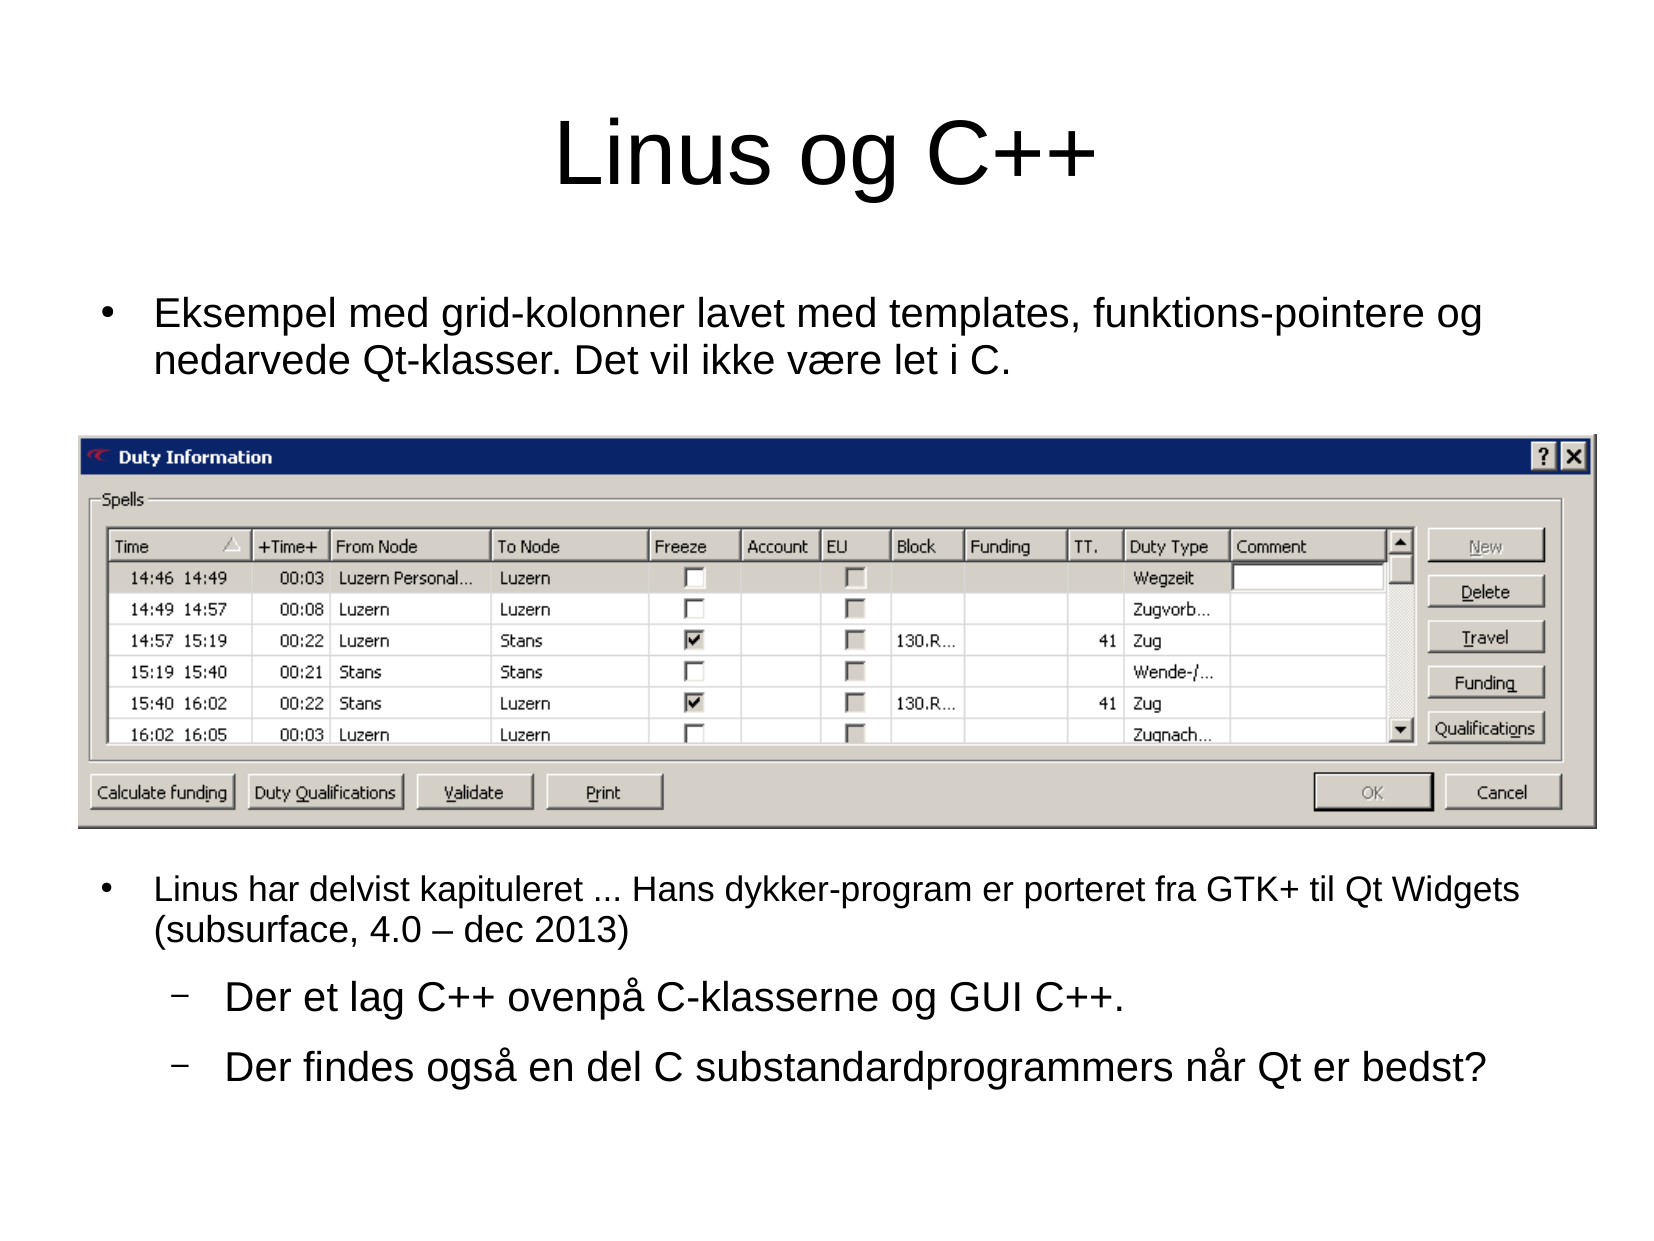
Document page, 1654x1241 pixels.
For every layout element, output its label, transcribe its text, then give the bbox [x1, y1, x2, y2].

list Eksempel med grid-kolonner lavet med templates, funktions-pointere og nedarvede Qt-klasser. Det vil ikke være let i C. Linus har delvist kapituleret ... Hans dykker-program er porteret fra GTK+ til Qt Widgets (subsurface, 4.0 – dec 2013) Der et lag C++ ovenpå C-klasserne og GUI C++. Der findes også en del C substandardprogrammers når Qt er bedst? [82, 290, 1571, 434]
title Linus og C++ [82, 49, 1571, 257]
picture [78, 434, 1597, 829]
list Eksempel med grid-kolonner lavet med templates, funktions-pointere og nedarvede Qt-klasser. Det vil ikke være let i C. Linus har delvist kapituleret ... Hans dykker-program er porteret fra GTK+ til Qt Widgets (subsurface, 4.0 – dec 2013) Der et lag C++ ovenpå C-klasserne og GUI C++. Der findes også en del C substandardprogrammers når Qt er bedst? [82, 829, 1571, 1126]
